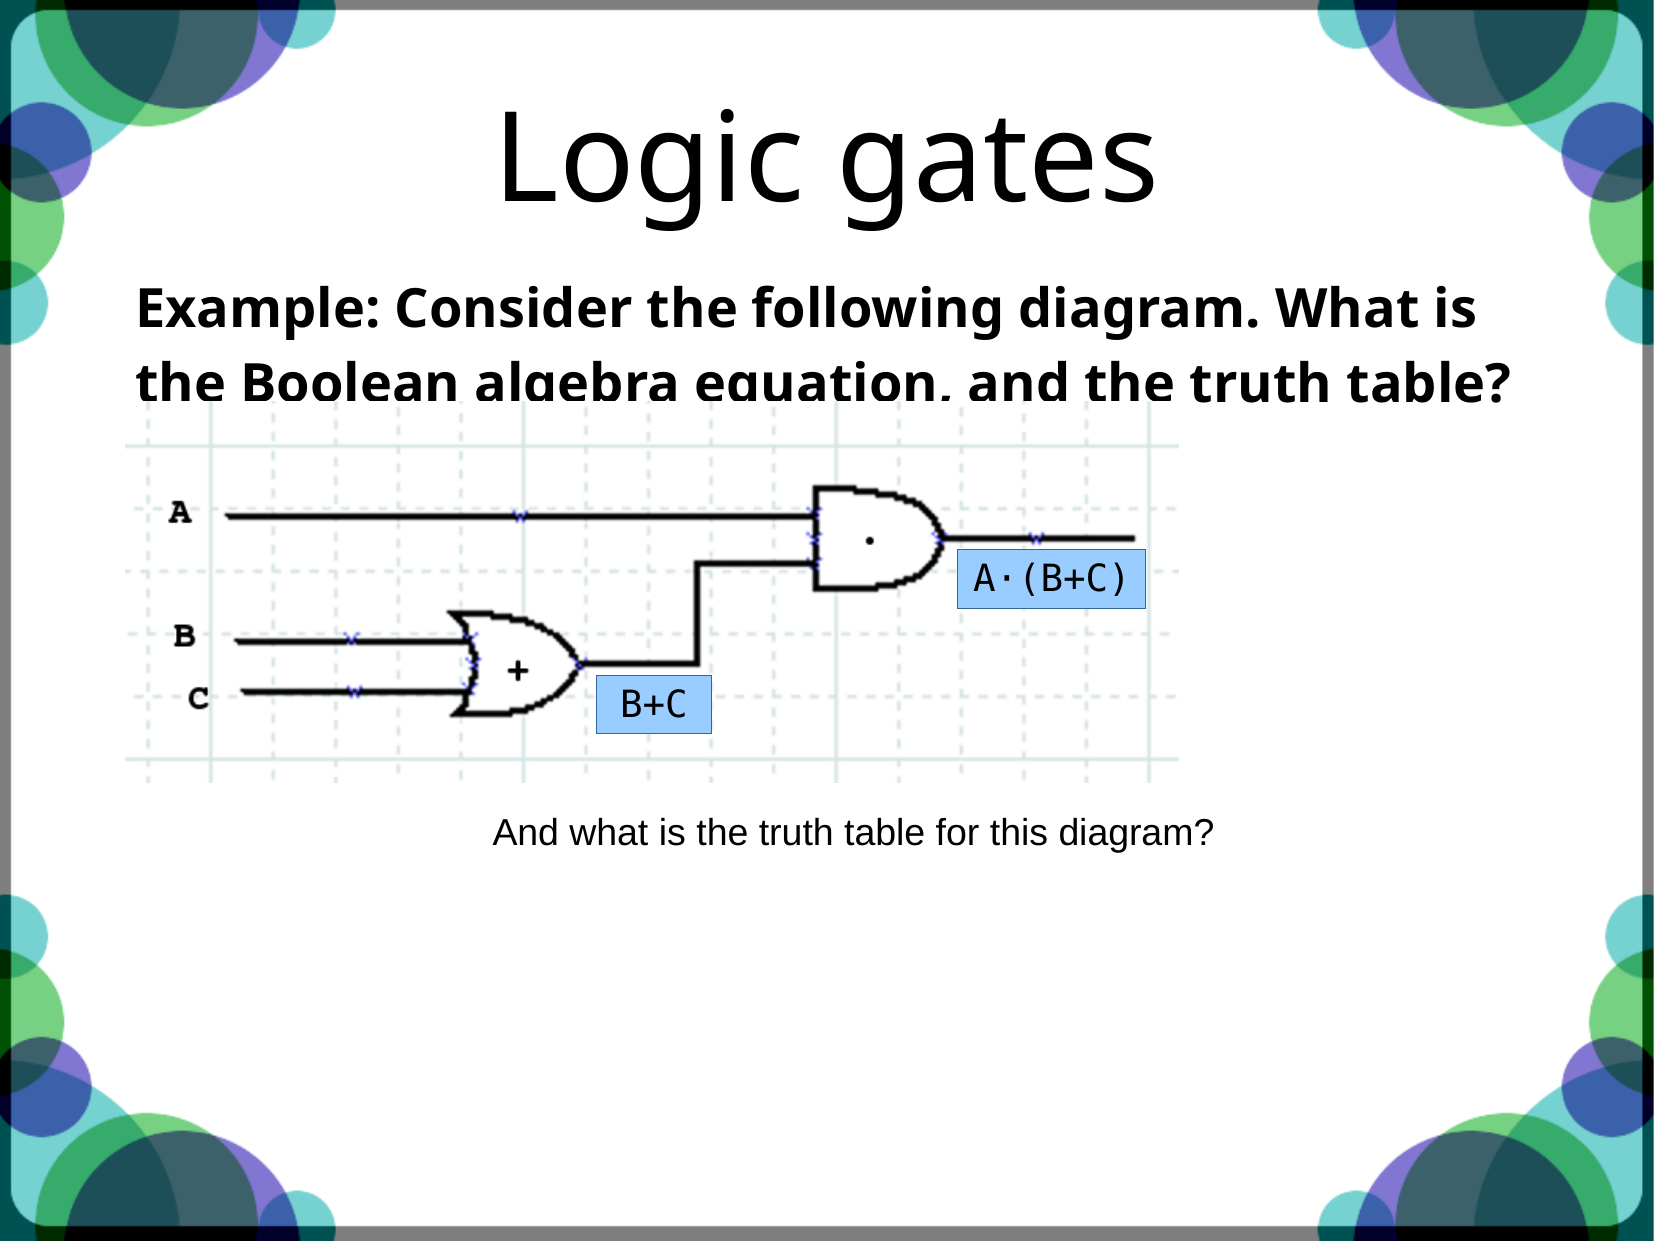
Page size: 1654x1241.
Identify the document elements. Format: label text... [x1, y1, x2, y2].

text_box A·(B+C) [957, 549, 1146, 609]
text_box Example: Consider the following diagram. What is the Boolean algebra equation, and the truth table? [135, 270, 1531, 943]
text_box B+C [596, 675, 712, 734]
text_box And what is the truth table for this diagram? [452, 804, 1255, 862]
picture [0, 0, 1654, 1241]
title Logic gates [82, 49, 1571, 257]
